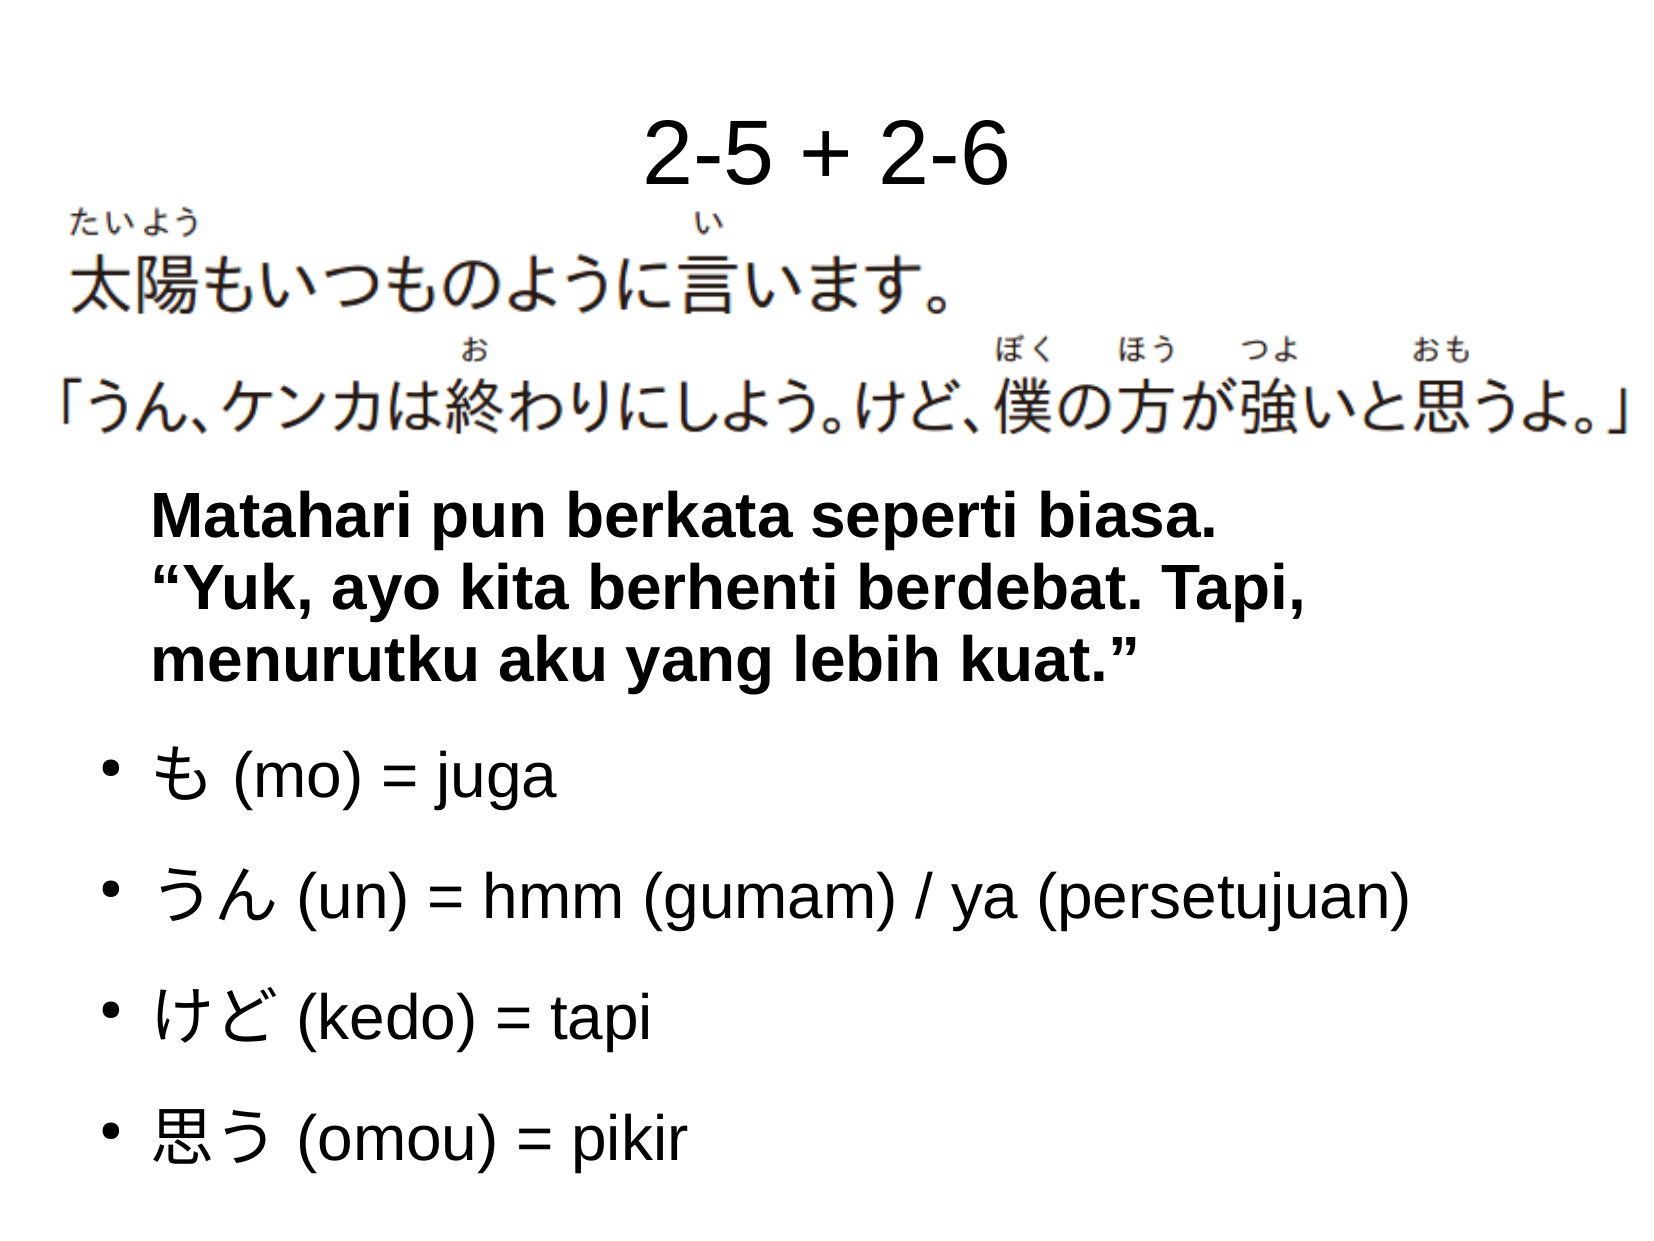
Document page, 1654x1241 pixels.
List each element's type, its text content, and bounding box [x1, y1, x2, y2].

picture [47, 195, 1641, 446]
title 2-5 + 2-6 [82, 49, 1571, 257]
list Matahari pun berkata seperti biasa. “Yuk, ayo kita berhenti berdebat. Tapi, menurutku aku yang lebih kuat.” も(mo) = juga うん(un) = hmm (gumam) / ya (persetujuan) けど(kedo) = tapi 思う(omou) = pikir [82, 480, 1636, 1186]
